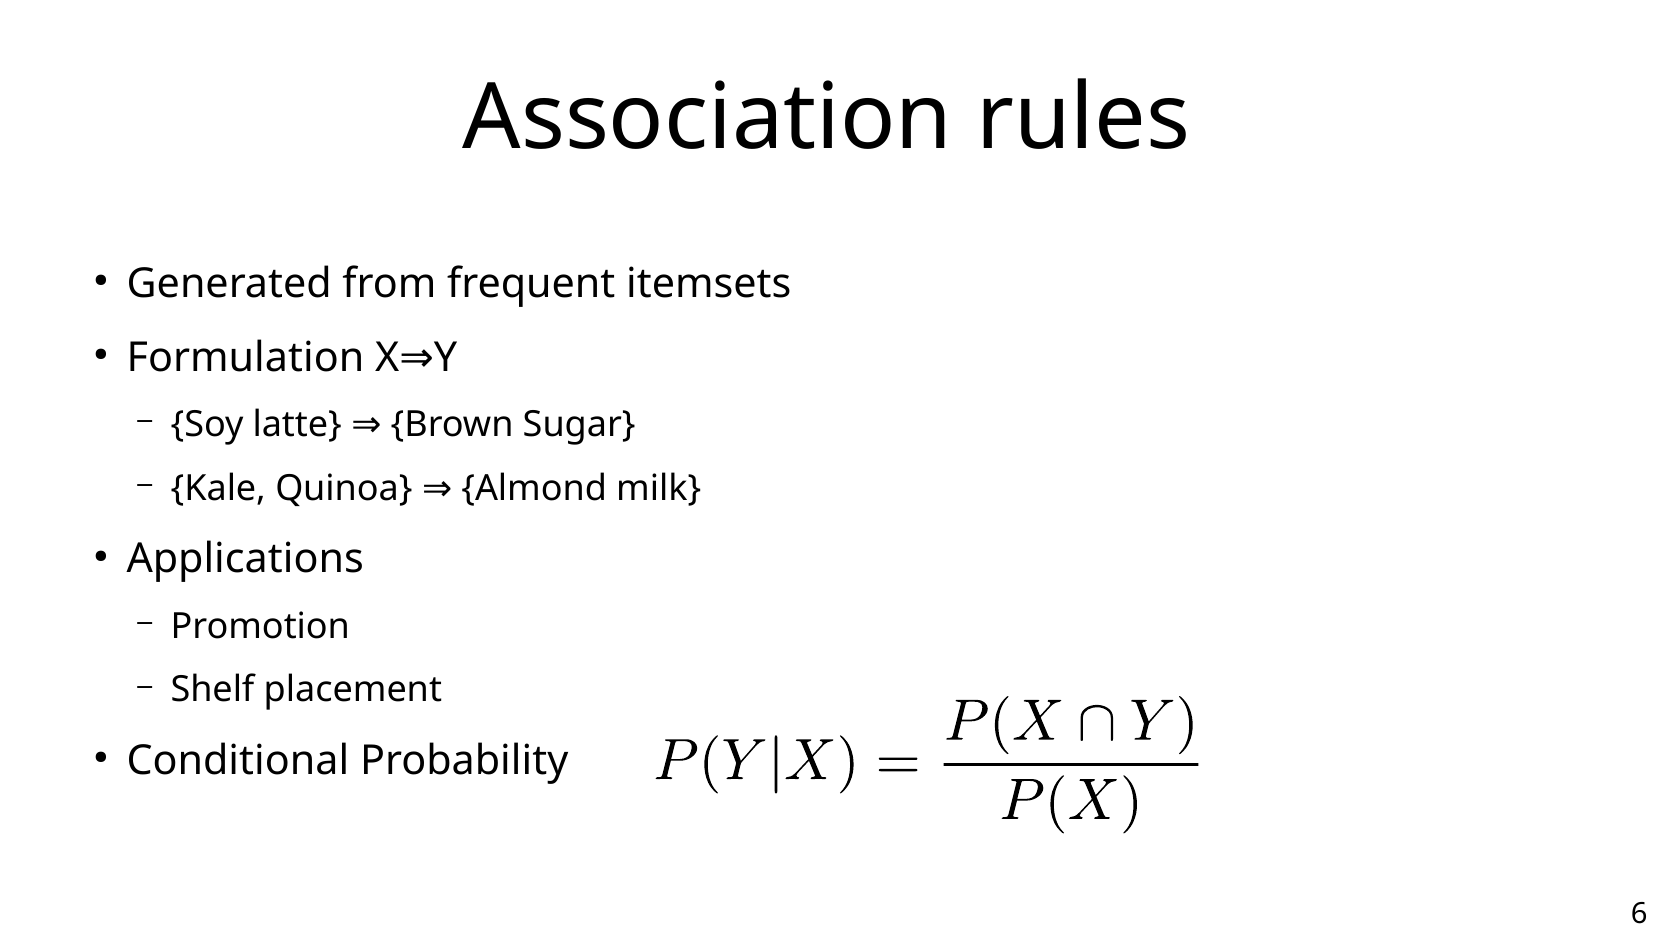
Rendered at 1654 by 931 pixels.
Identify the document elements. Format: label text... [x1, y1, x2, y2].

list Generated from frequent itemsets Formulation X⇒Y {Soy latte} ⇒ {Brown Sugar} {Kale, Quinoa} ⇒ {Almond milk} Applications Promotion Shelf placement Conditional Probability [82, 253, 1571, 793]
text_box [653, 696, 1199, 834]
title Association rules [82, 1, 1571, 226]
